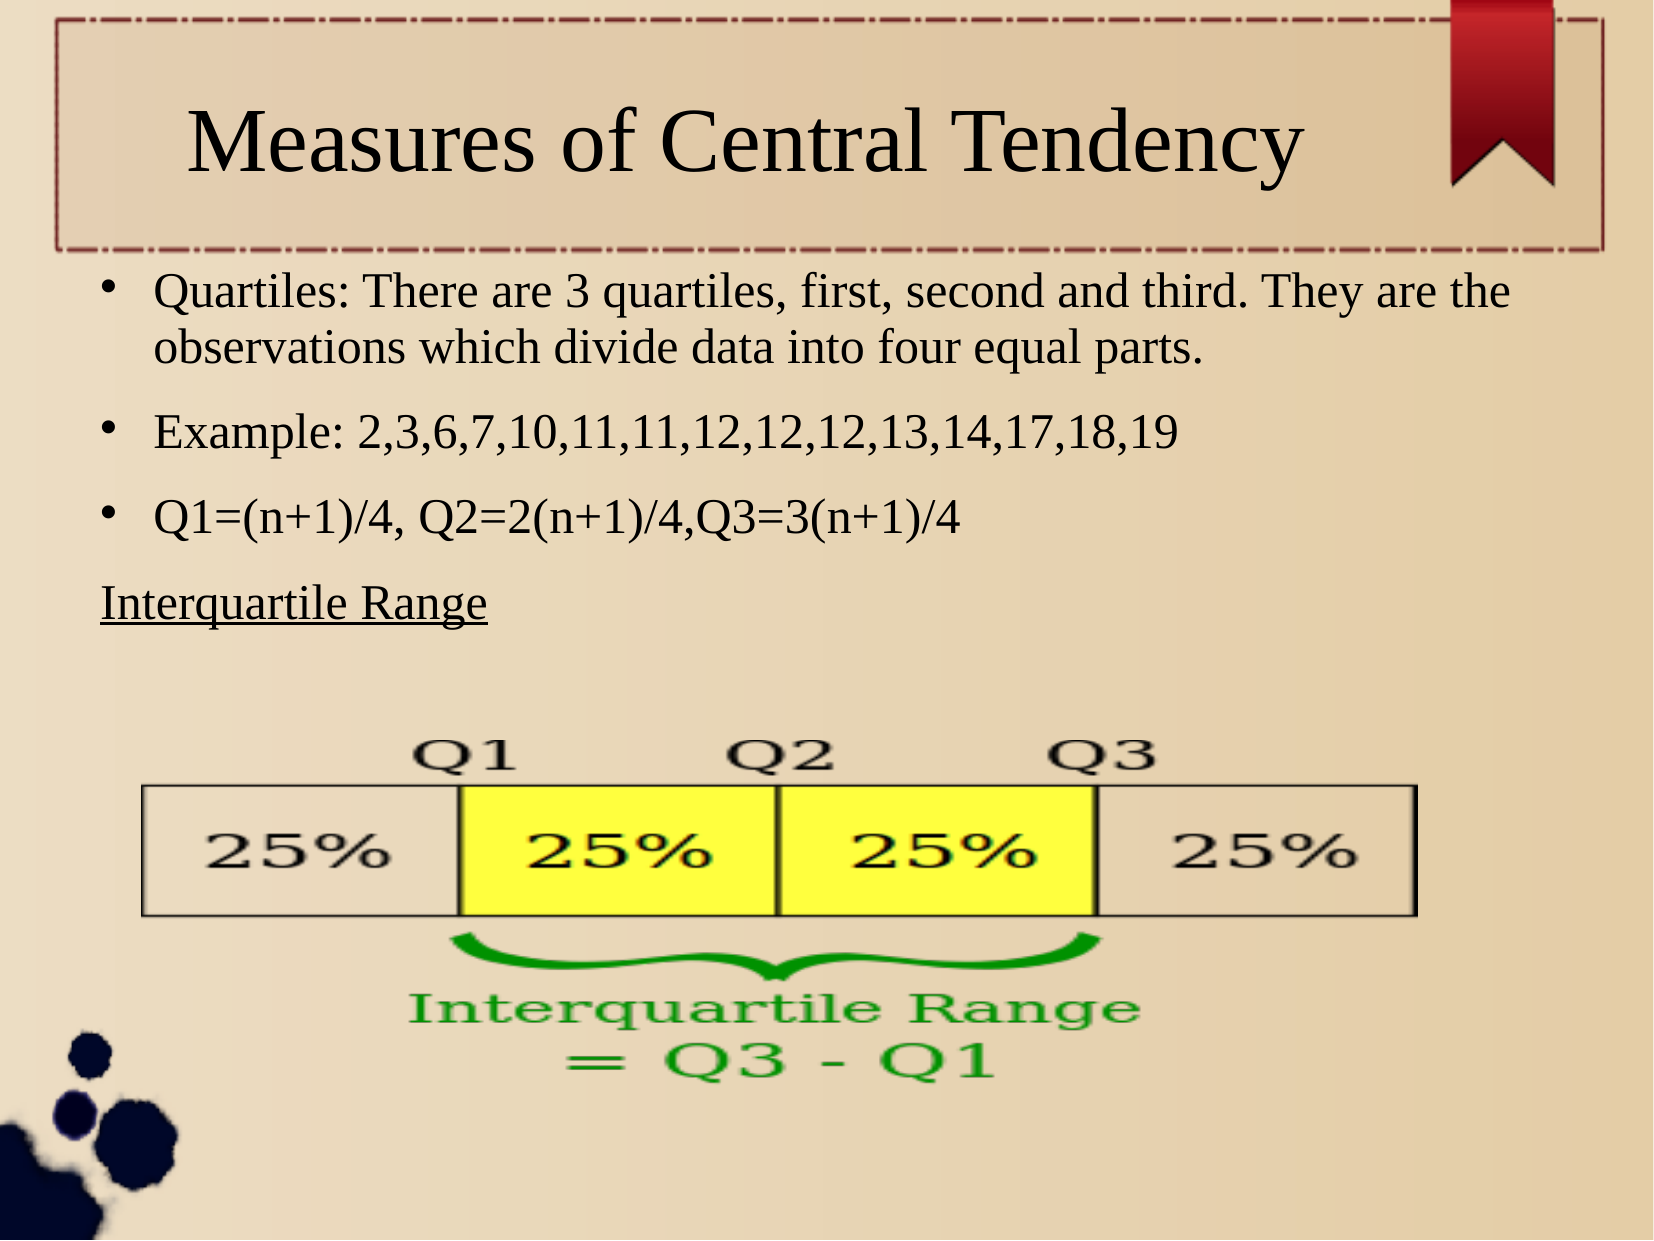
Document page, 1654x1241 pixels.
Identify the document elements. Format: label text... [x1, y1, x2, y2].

title Measures of Central Tendency [82, 47, 1412, 229]
picture [0, 0, 1654, 1240]
list Quartiles: There are 3 quartiles, first, second and third. They are the observations which divide data into four equal parts. Example: 2,3,6,7,10,11,11,12,12,12,13,14,17,18,19 Q1=(n+1)/4, Q2=2(n+1)/4,Q3=3(n+1)/4 Interquartile Range [82, 259, 1571, 733]
